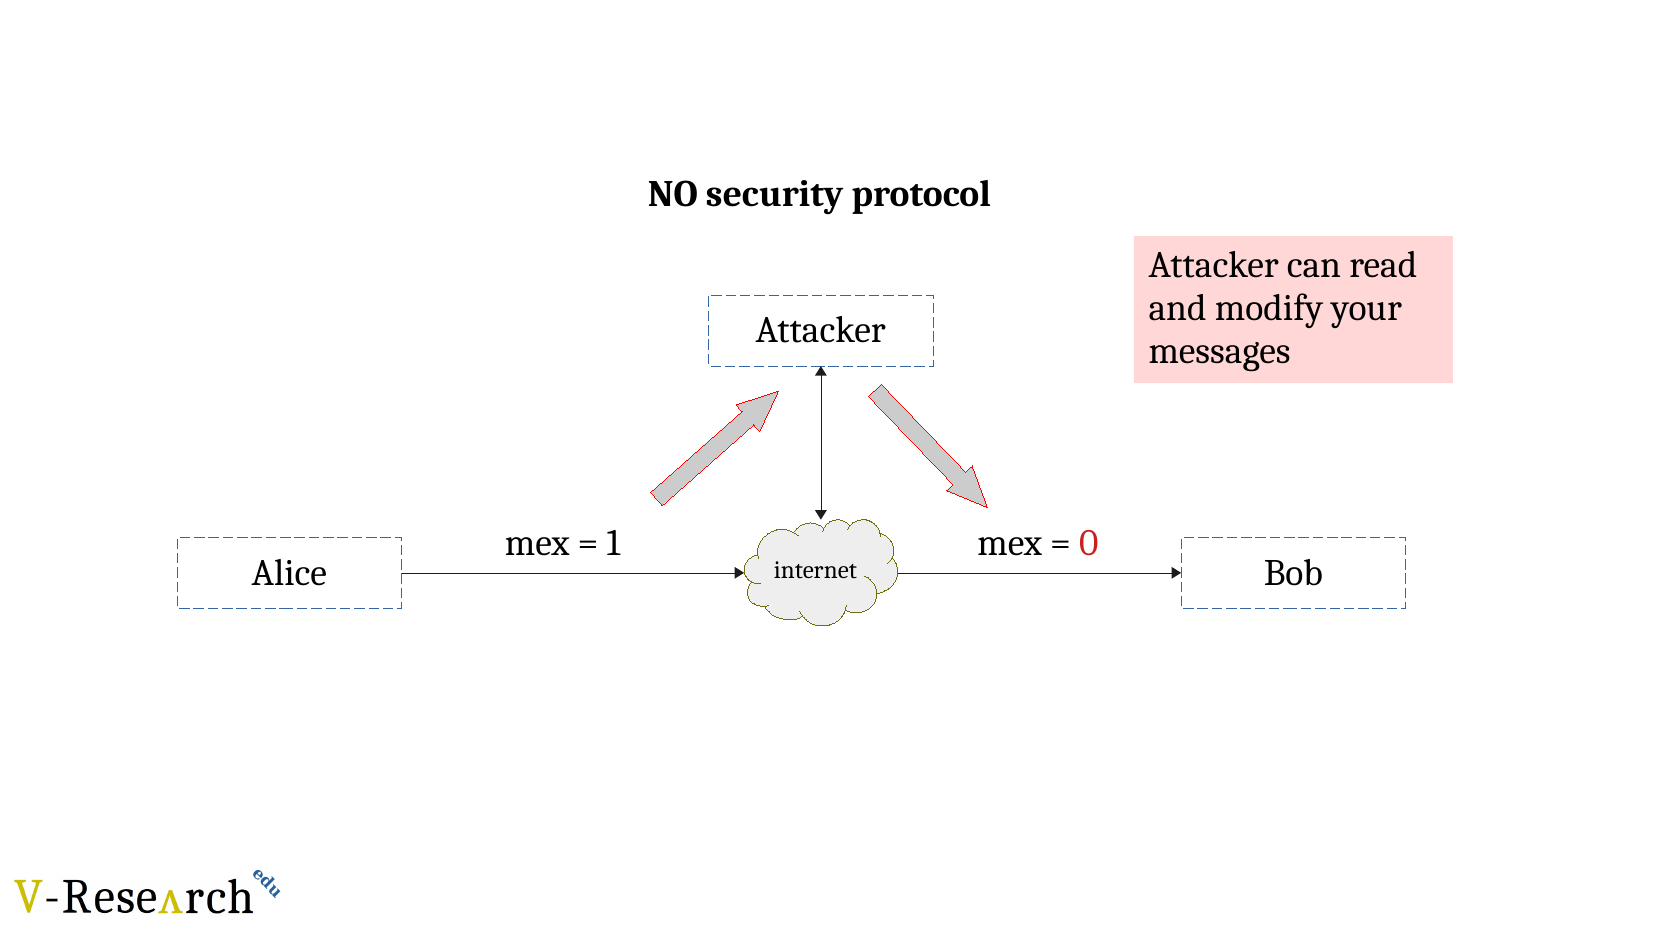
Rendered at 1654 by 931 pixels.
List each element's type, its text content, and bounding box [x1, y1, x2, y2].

text_box internet [744, 519, 898, 626]
text_box mex = 0 [962, 513, 1118, 573]
text_box Attacker [708, 295, 934, 367]
text_box Attacker can read and modify your messages [1133, 236, 1453, 384]
text_box Bob [1181, 537, 1406, 609]
text_box edu [222, 847, 333, 931]
picture [11, 876, 255, 916]
text_box NO security protocol [633, 165, 1016, 225]
text_box [650, 391, 779, 506]
text_box mex = 1 [490, 513, 645, 573]
text_box [868, 384, 988, 508]
text_box Alice [177, 537, 402, 609]
